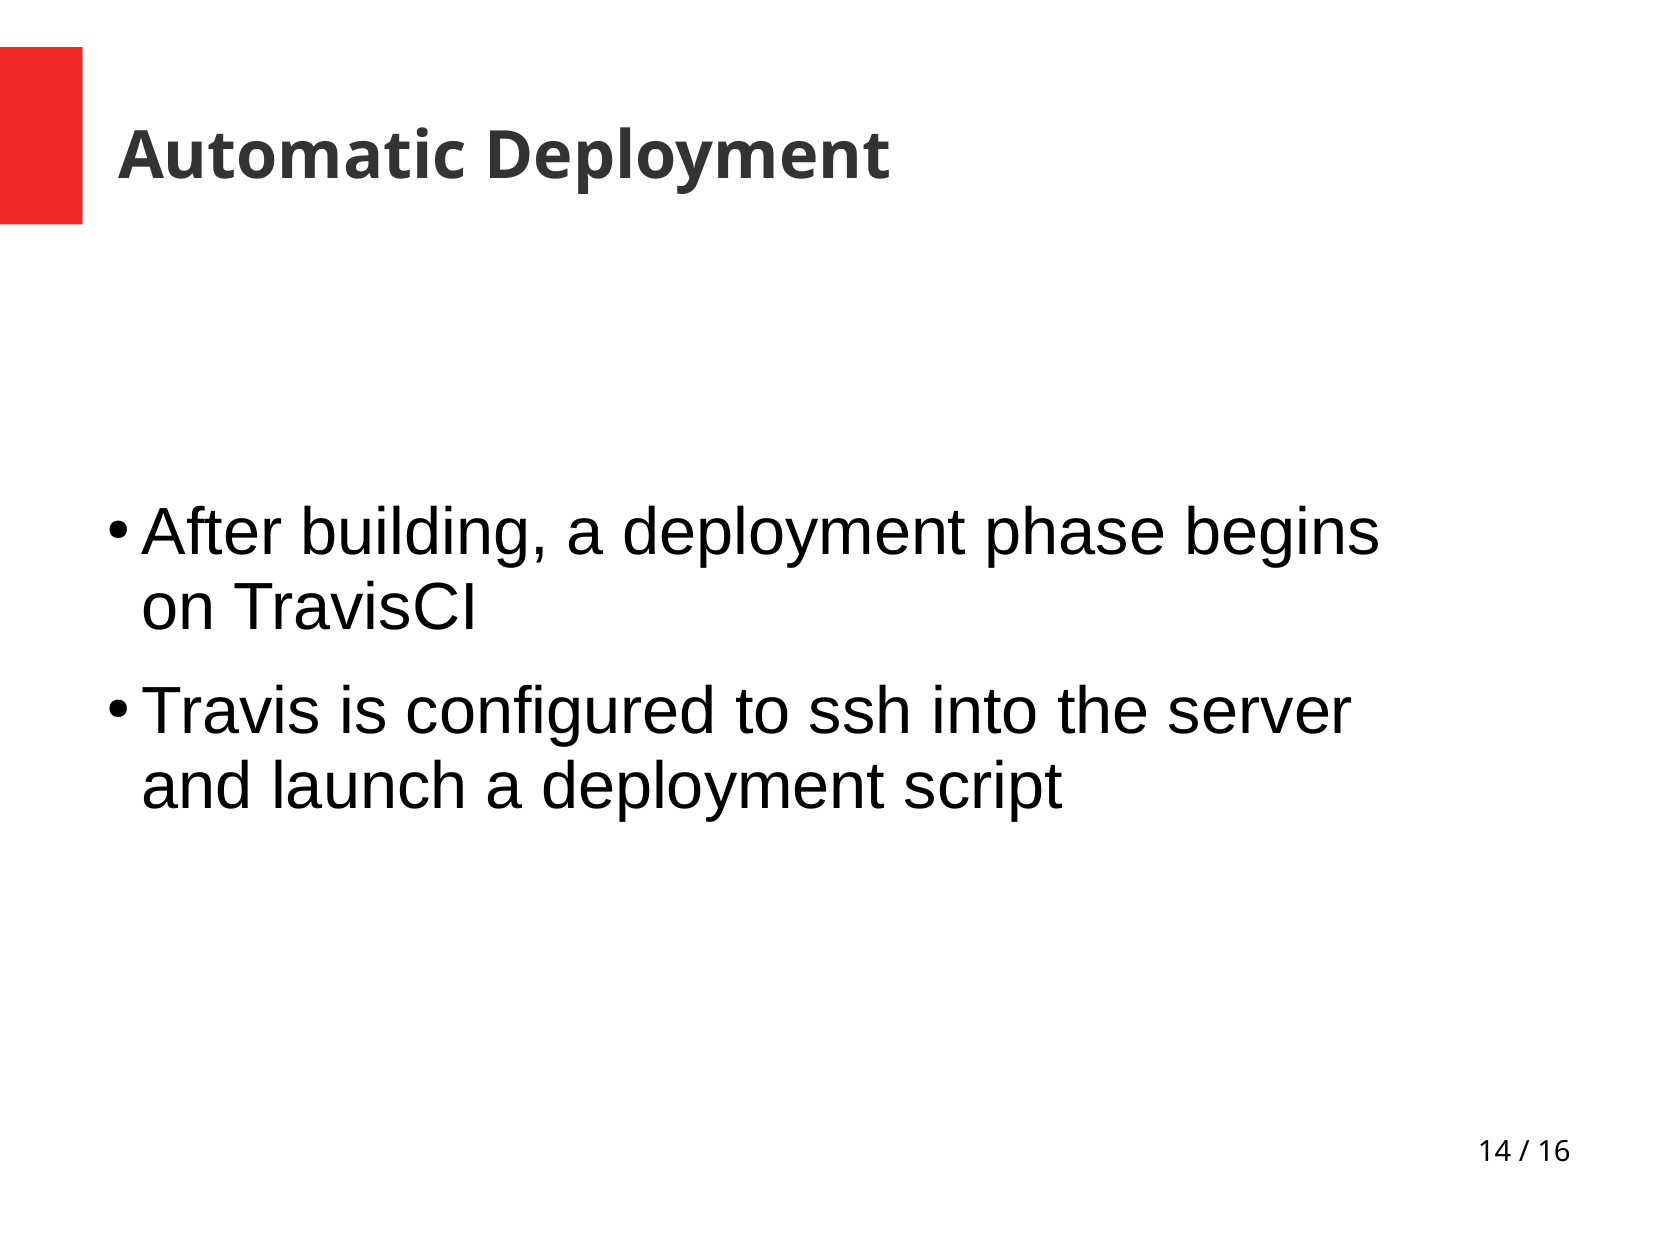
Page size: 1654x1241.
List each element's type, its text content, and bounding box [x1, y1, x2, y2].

title Automatic Deployment [118, 49, 1571, 257]
text_box After building, a deployment phase begins on TravisCI Travis is configured to ssh into the server and launch a deployment script [106, 289, 1453, 1028]
